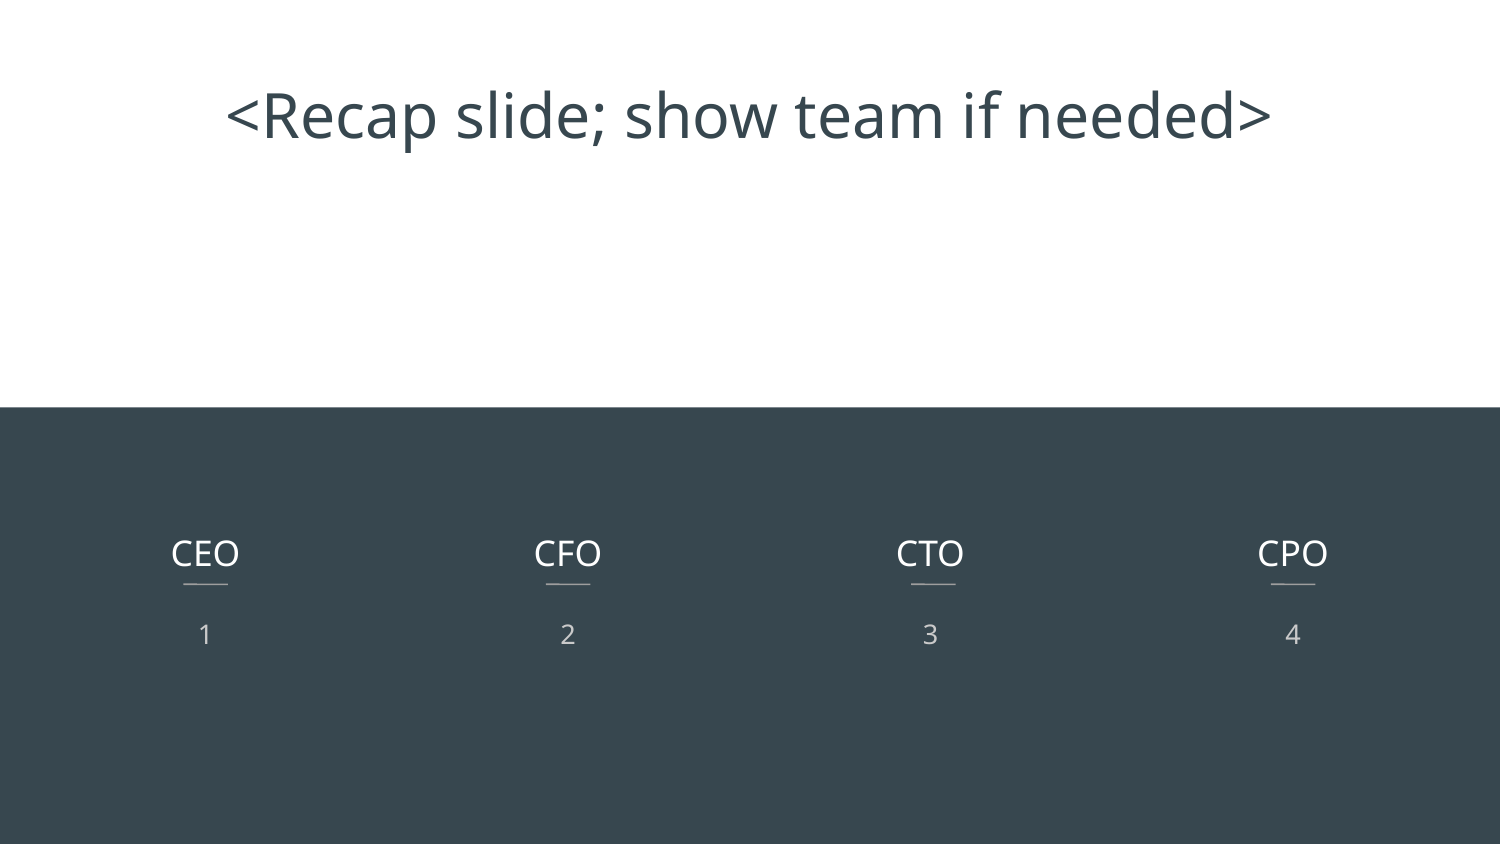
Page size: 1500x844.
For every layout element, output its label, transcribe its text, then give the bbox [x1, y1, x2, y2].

list CEO [27, 510, 385, 582]
list CTO [752, 510, 1110, 582]
list CFO [389, 510, 747, 582]
list 2 [389, 597, 747, 787]
list 3 [752, 597, 1110, 787]
text_box [0, 0, 1500, 408]
list 1 [27, 597, 385, 787]
title <Recap slide; show team if needed> [51, 61, 1449, 182]
list 4 [1114, 597, 1472, 787]
list CPO [1114, 510, 1472, 582]
